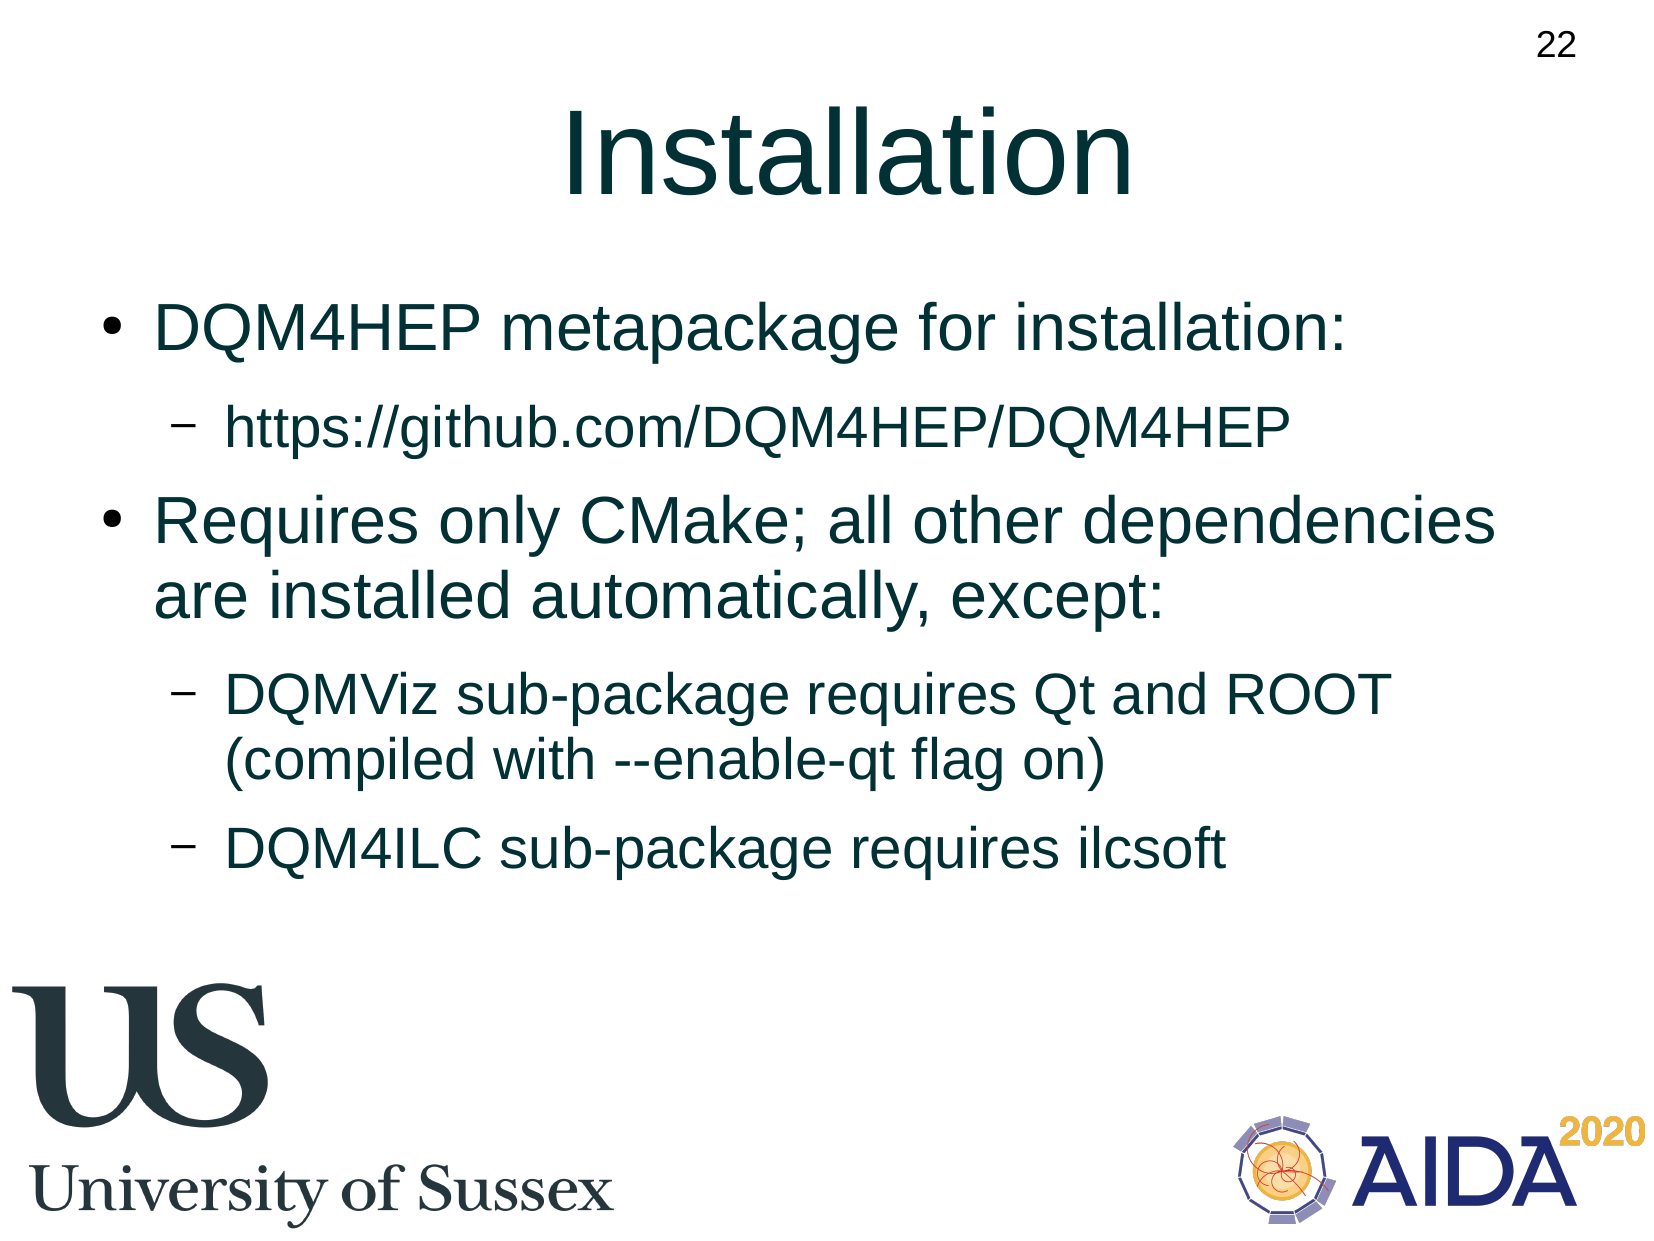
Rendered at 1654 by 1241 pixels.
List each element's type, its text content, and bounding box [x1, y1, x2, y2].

picture [11, 982, 615, 1229]
title Installation [82, 49, 1571, 257]
picture [1233, 1116, 1645, 1224]
text_box <number> [1521, 16, 1654, 84]
list DQM4HEP metapackage for installation: https://github.com/DQM4HEP/DQM4HEP Requires only CMake; all other dependencies are installed automatically, except: DQMViz sub-package requires Qt and ROOT (compiled with --enable-qt flag on) DQM4ILC sub-package requires ilcsoft [82, 290, 1571, 957]
